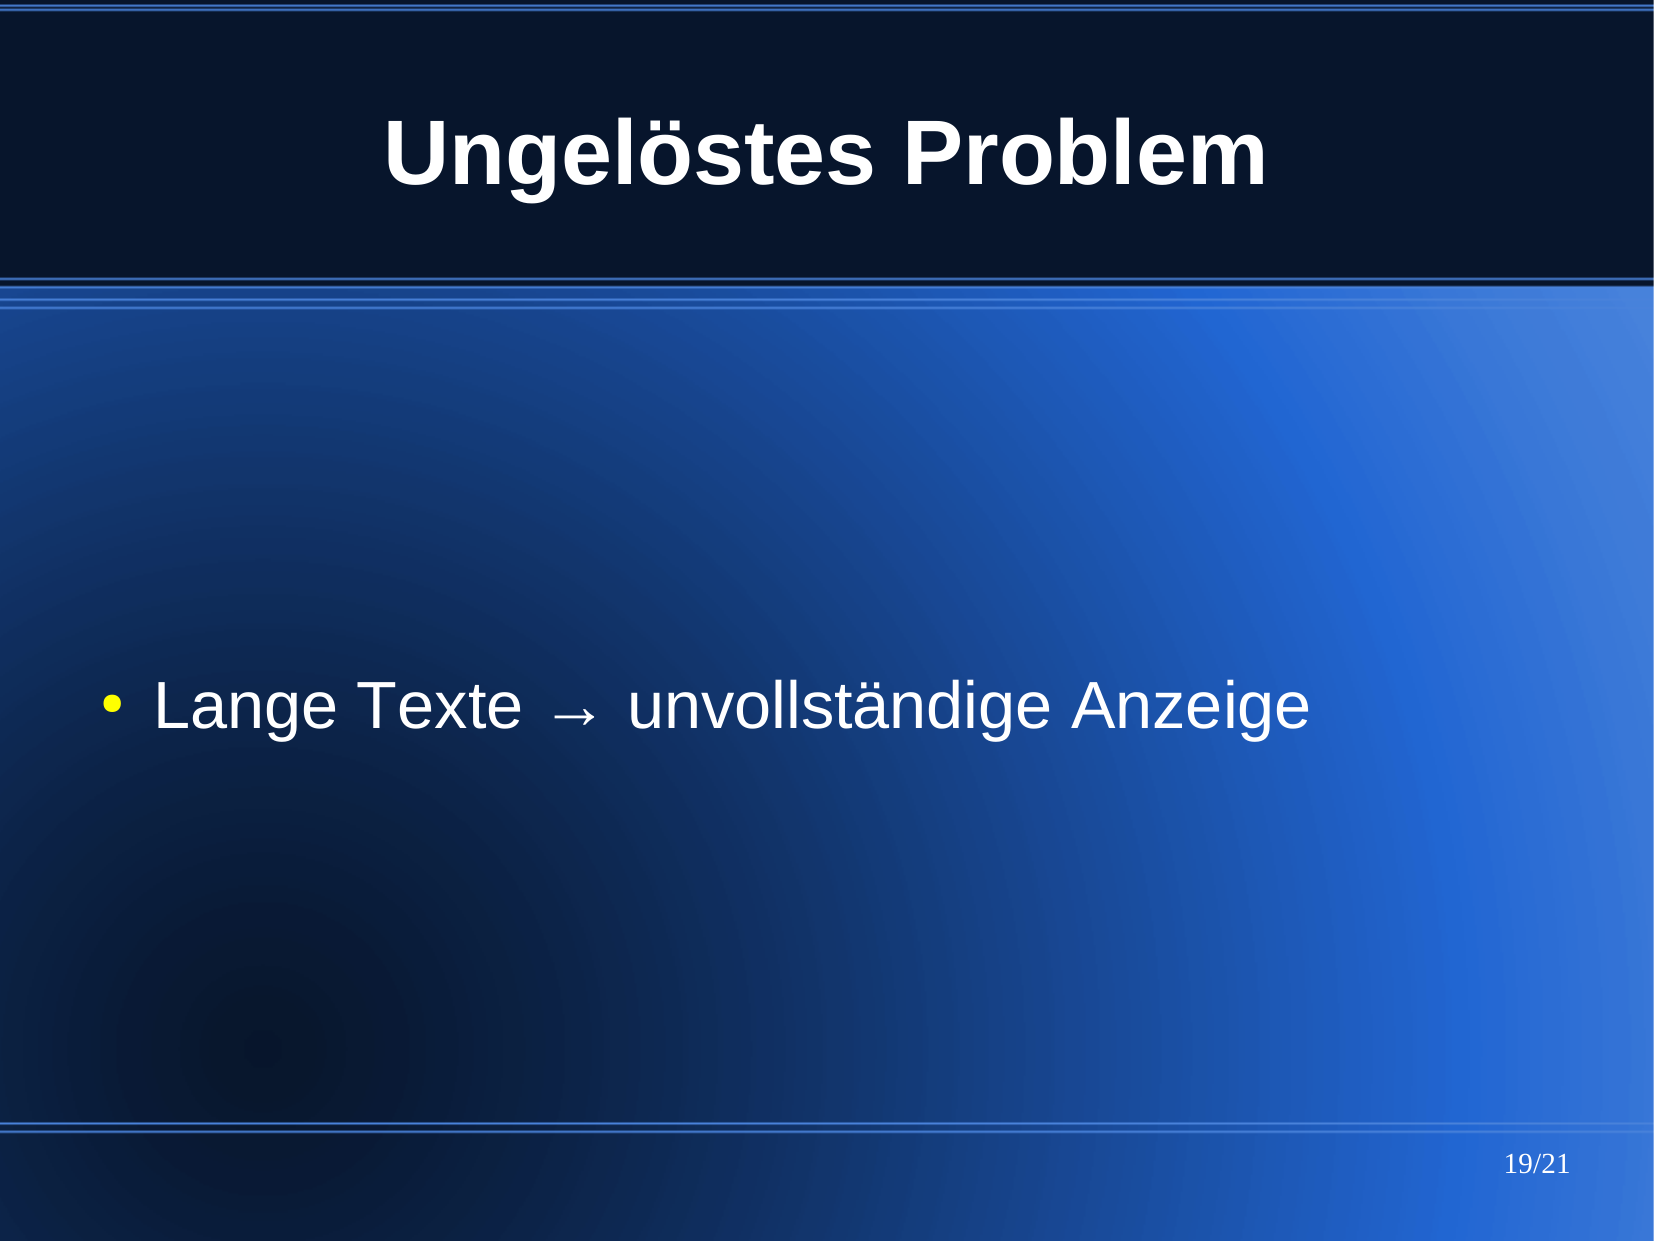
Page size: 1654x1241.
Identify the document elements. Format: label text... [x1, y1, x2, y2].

list Lange Texte → unvollständige Anzeige [82, 355, 1571, 1058]
picture [0, 0, 1654, 1241]
title Ungelöstes Problem [82, 49, 1571, 257]
